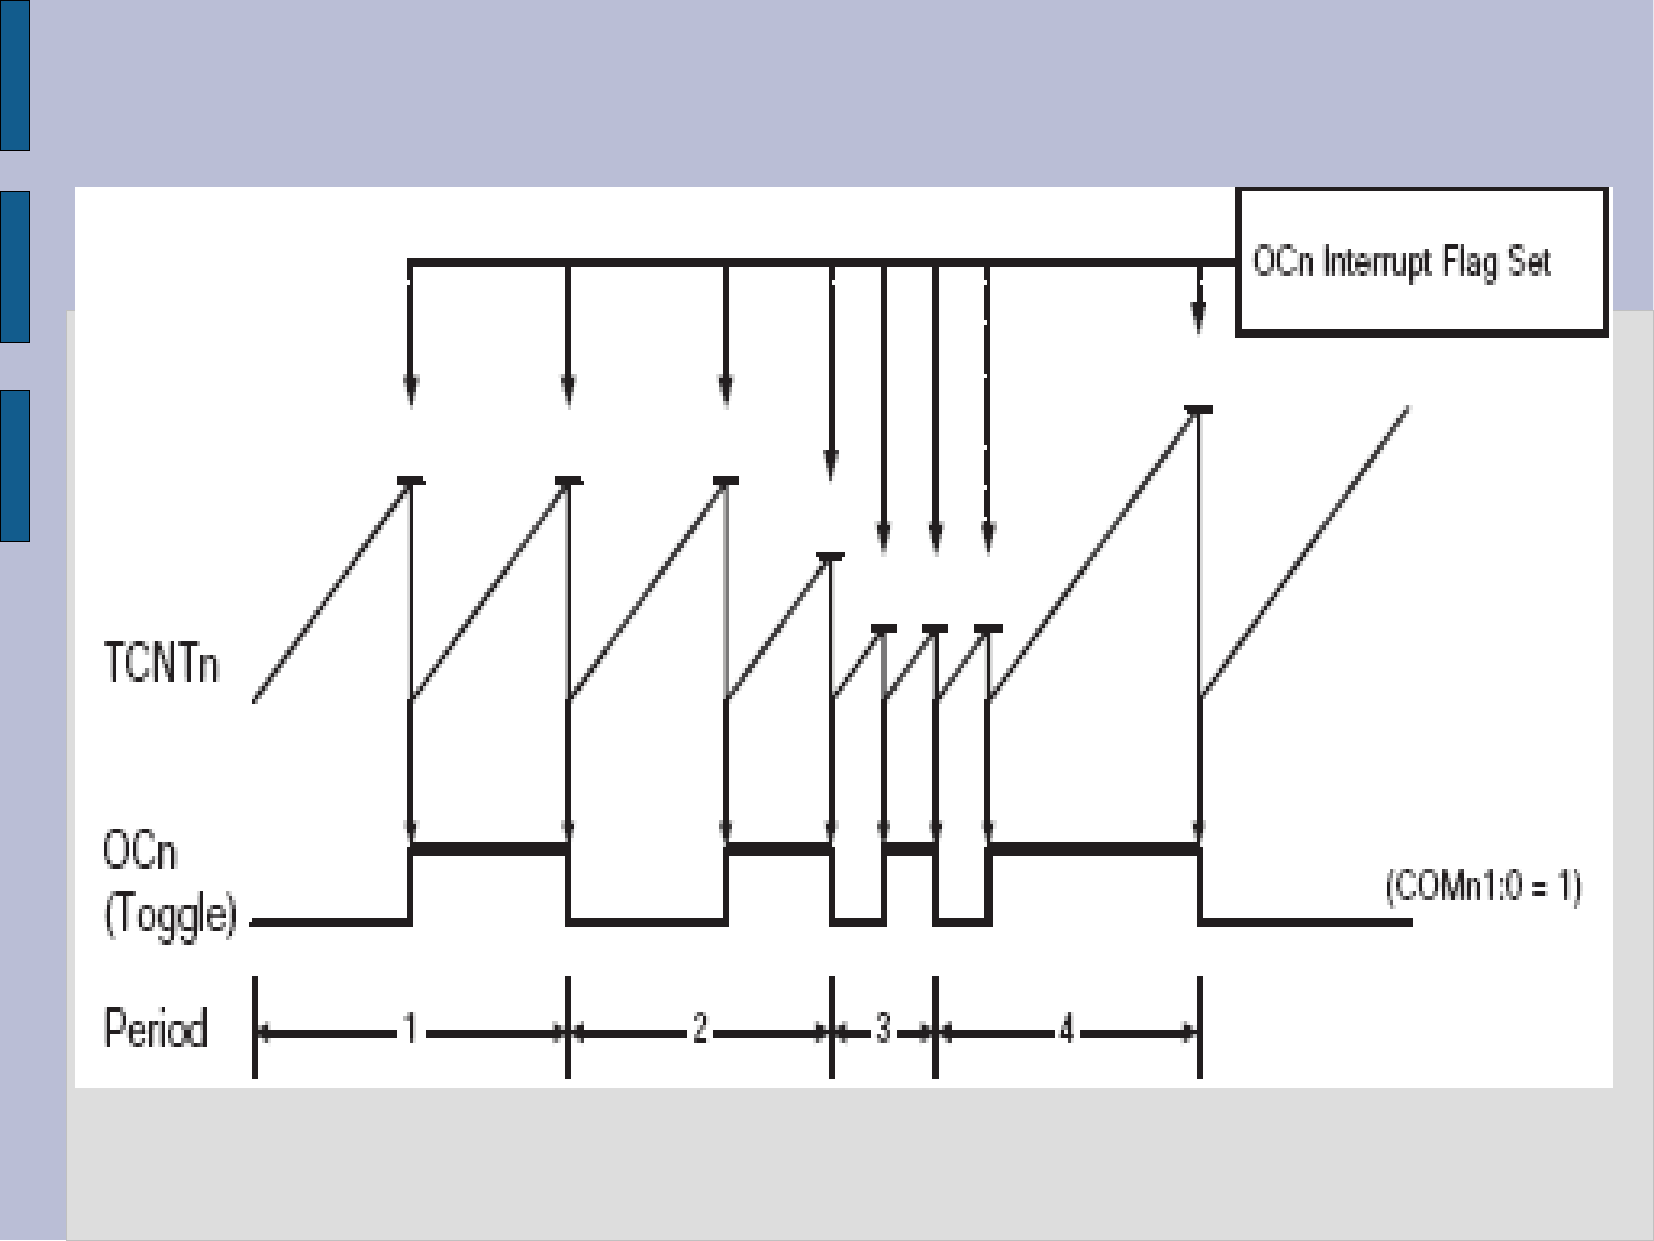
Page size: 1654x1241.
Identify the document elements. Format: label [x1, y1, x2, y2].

picture [75, 187, 1613, 1088]
